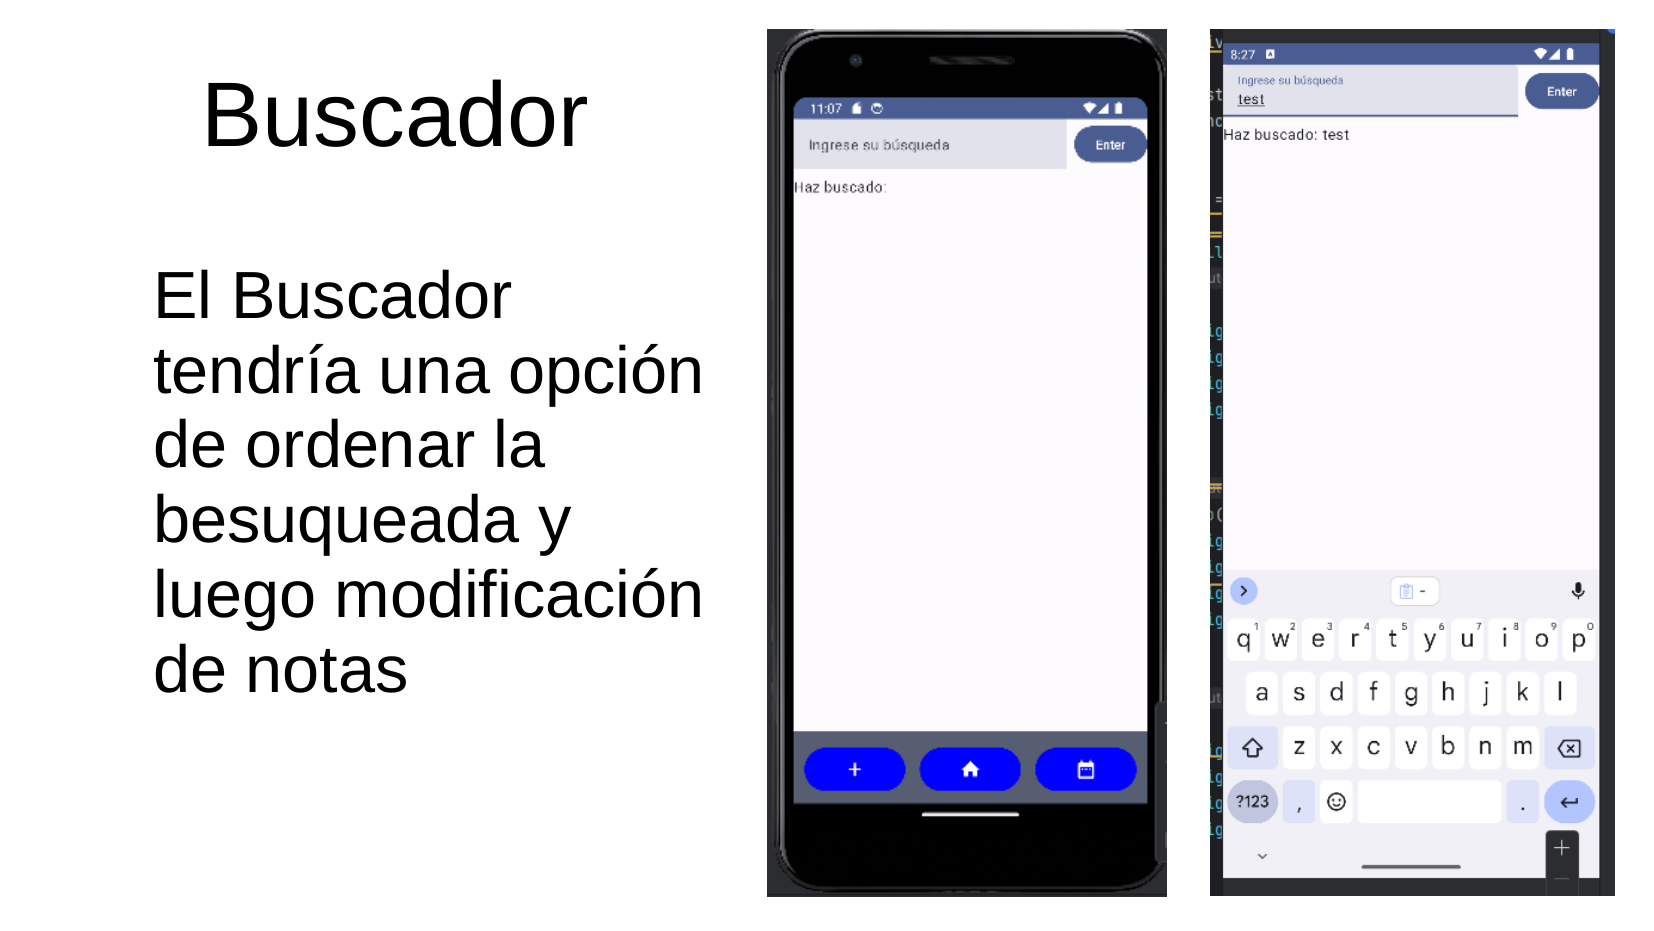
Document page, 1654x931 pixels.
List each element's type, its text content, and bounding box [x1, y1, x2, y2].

title Buscador [82, 37, 709, 193]
list El Buscador tendría una opción de ordenar la besuqueada y luego modificación de notas [82, 257, 709, 798]
picture [1210, 29, 1615, 896]
picture [767, 29, 1167, 897]
